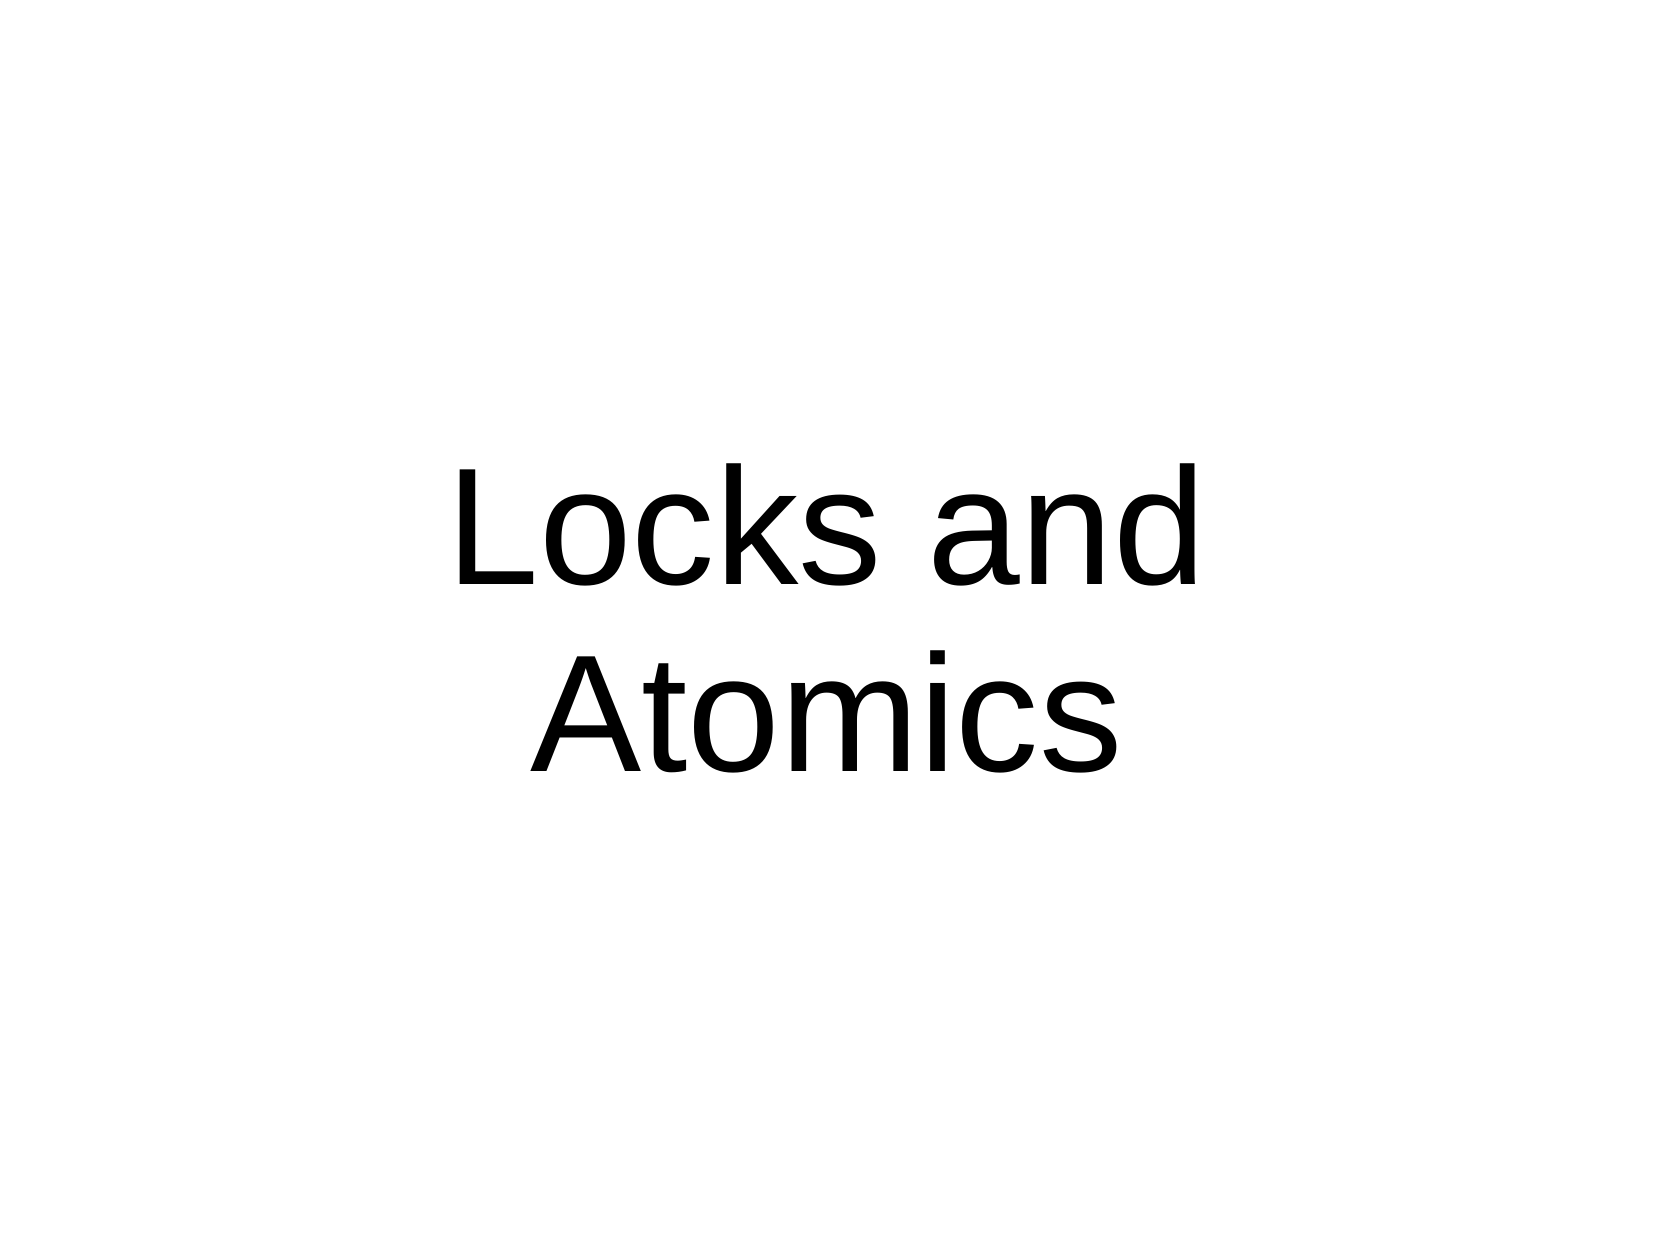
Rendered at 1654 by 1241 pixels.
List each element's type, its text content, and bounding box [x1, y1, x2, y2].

text_box Locks and Atomics [144, 426, 1510, 814]
